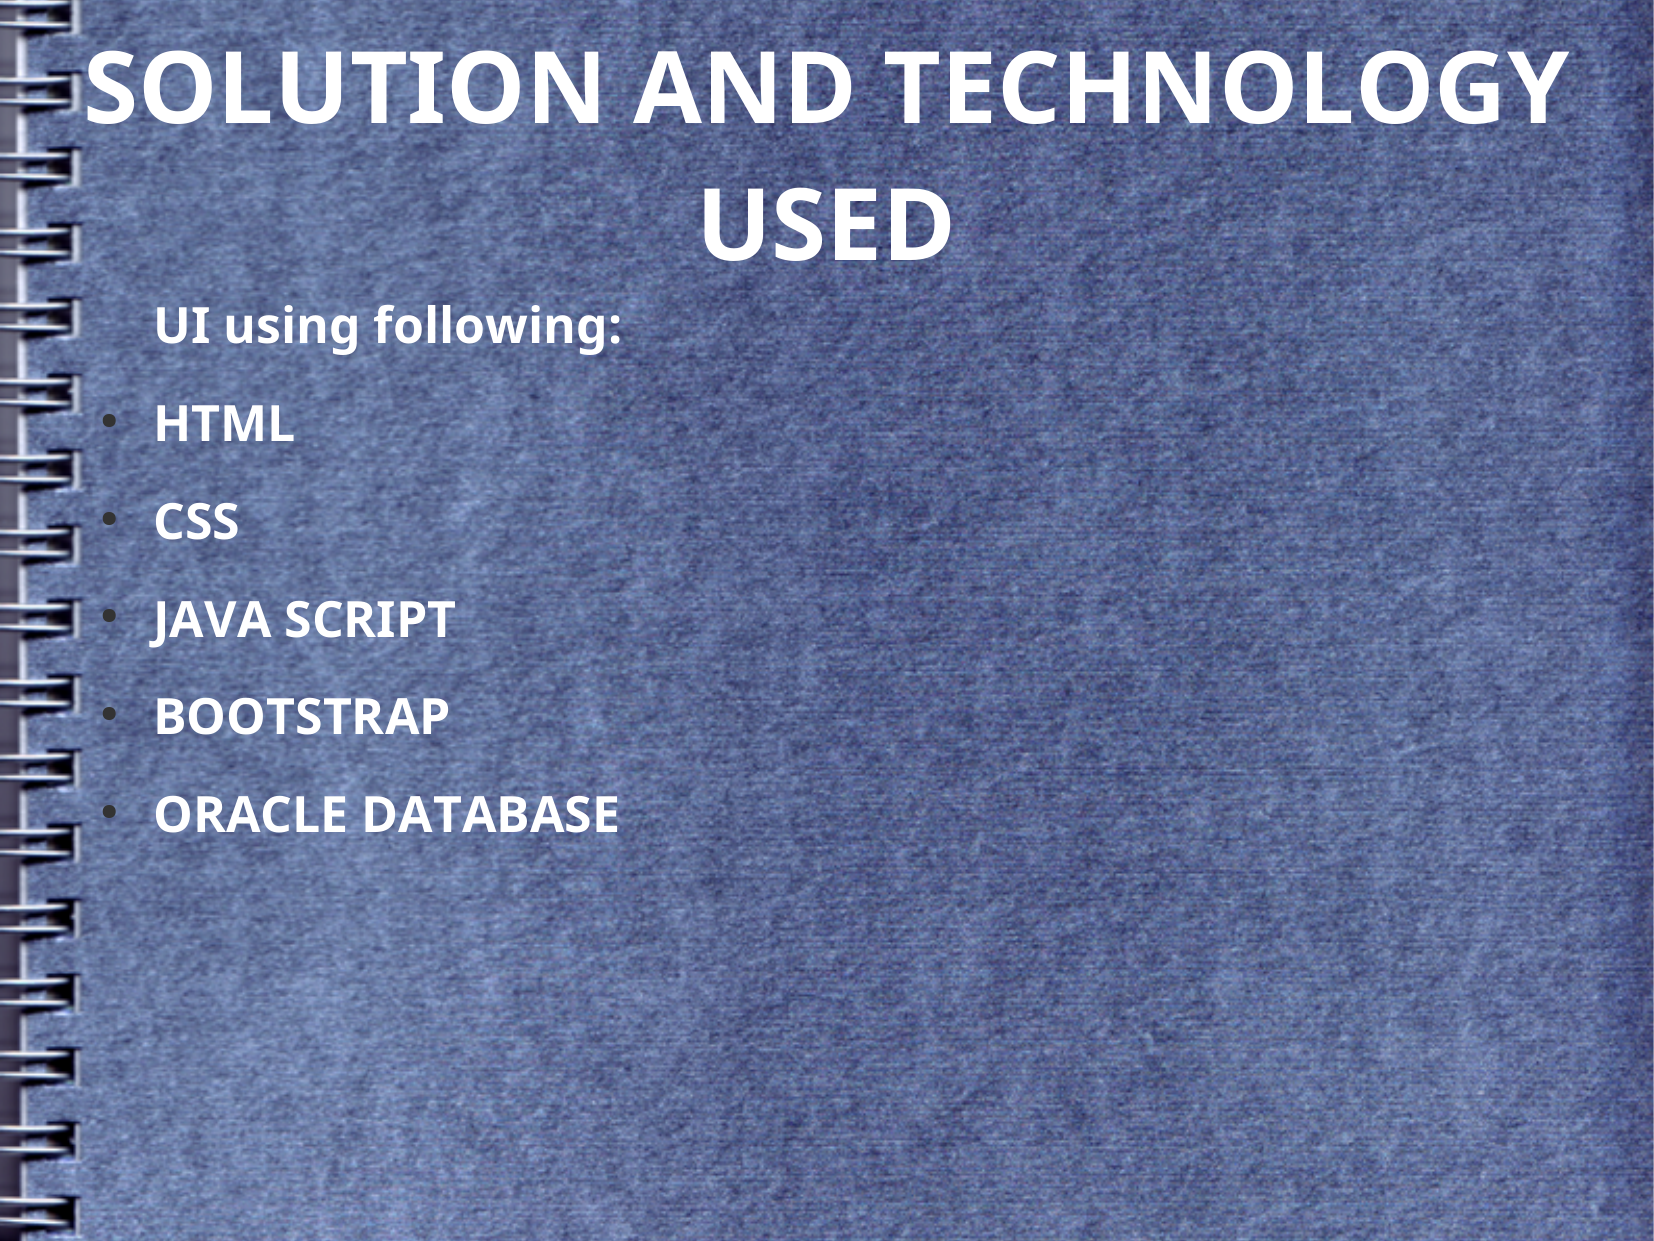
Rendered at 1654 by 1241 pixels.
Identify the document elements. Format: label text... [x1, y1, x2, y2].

list UI using following: HTML CSS JAVA SCRIPT BOOTSTRAP ORACLE DATABASE [82, 290, 1571, 1109]
title SOLUTION AND TECHNOLOGY USED [82, 49, 1571, 257]
picture [0, 0, 1654, 1241]
